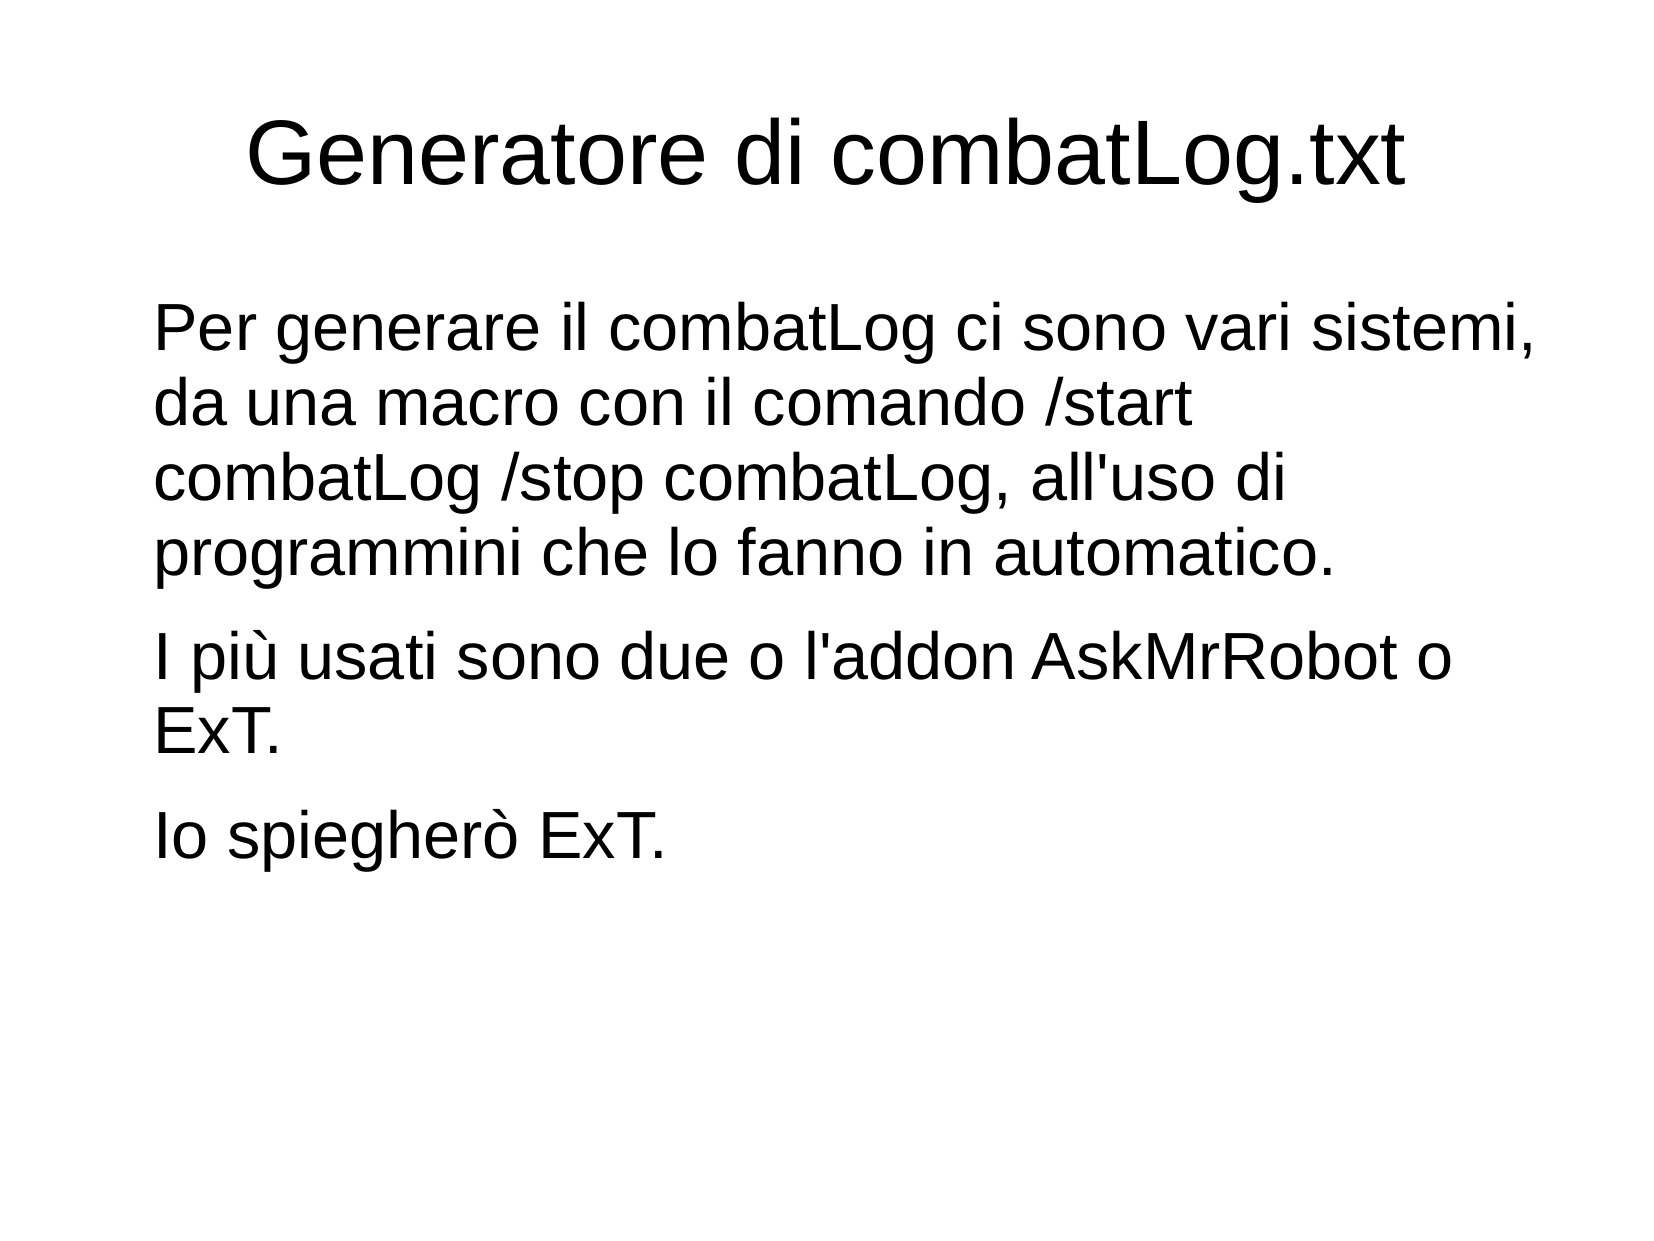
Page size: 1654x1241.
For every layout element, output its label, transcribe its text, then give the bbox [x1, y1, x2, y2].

list Per generare il combatLog ci sono vari sistemi, da una macro con il comando /start combatLog /stop combatLog, all'uso di programmini che lo fanno in automatico. I più usati sono due o l'addon AskMrRobot o ExT. Io spiegherò ExT. [82, 290, 1571, 1010]
title Generatore di combatLog.txt [82, 49, 1571, 257]
